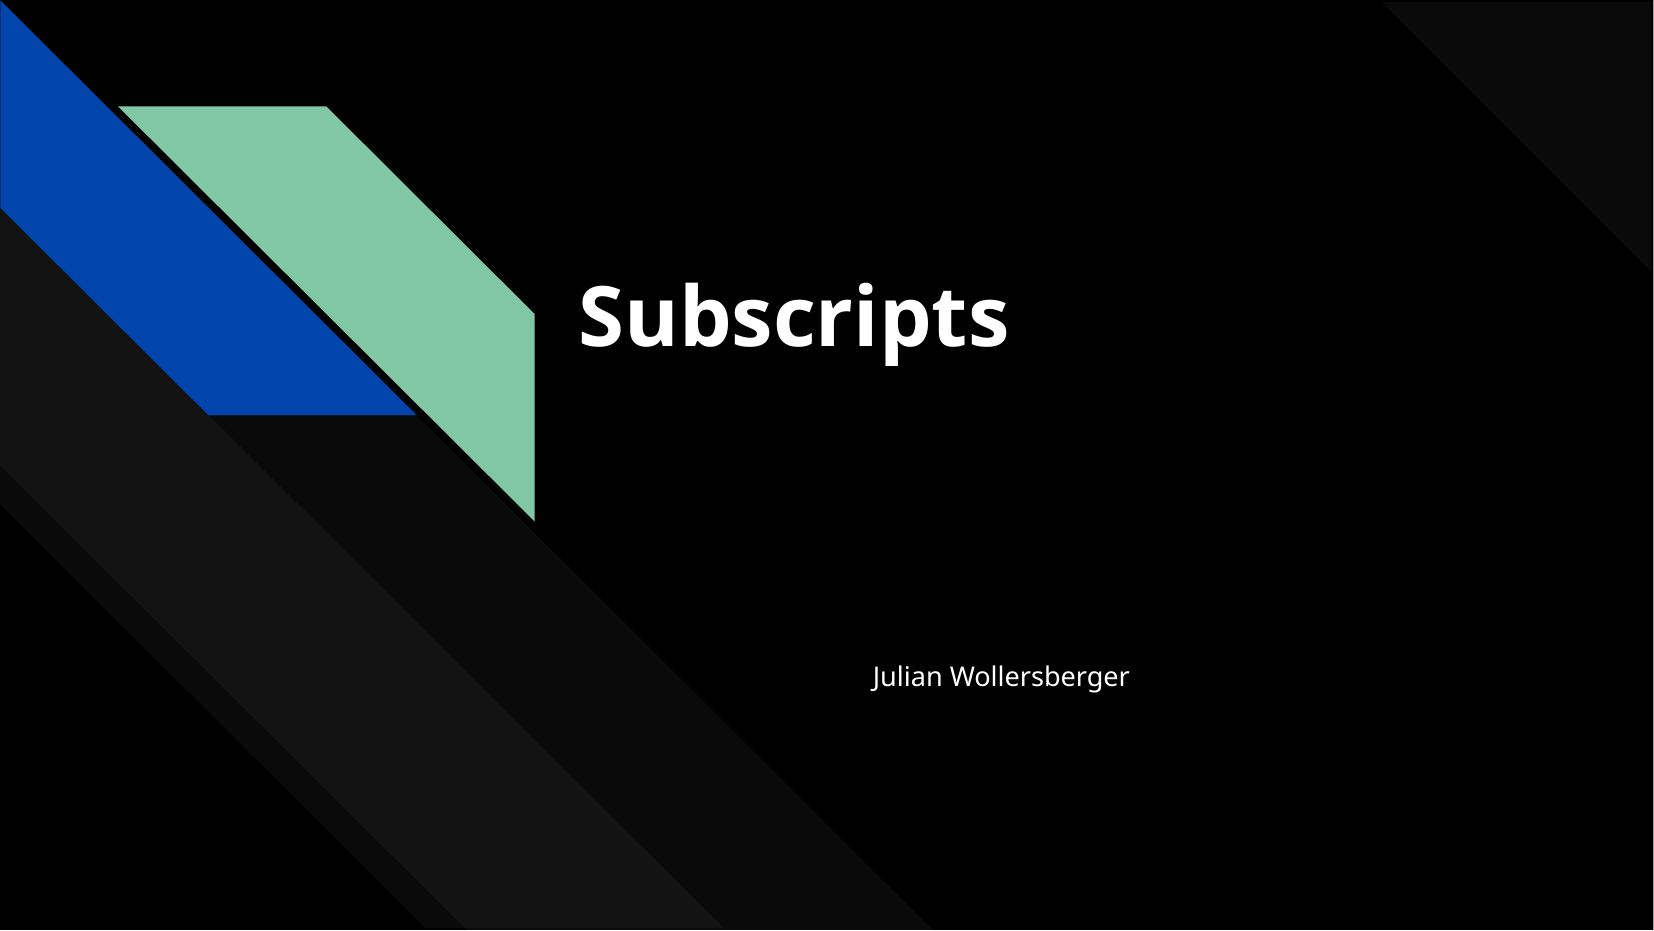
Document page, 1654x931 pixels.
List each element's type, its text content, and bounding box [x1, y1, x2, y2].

title Subscripts [578, 259, 1654, 368]
text_box Julian Wollersberger [833, 643, 1404, 727]
